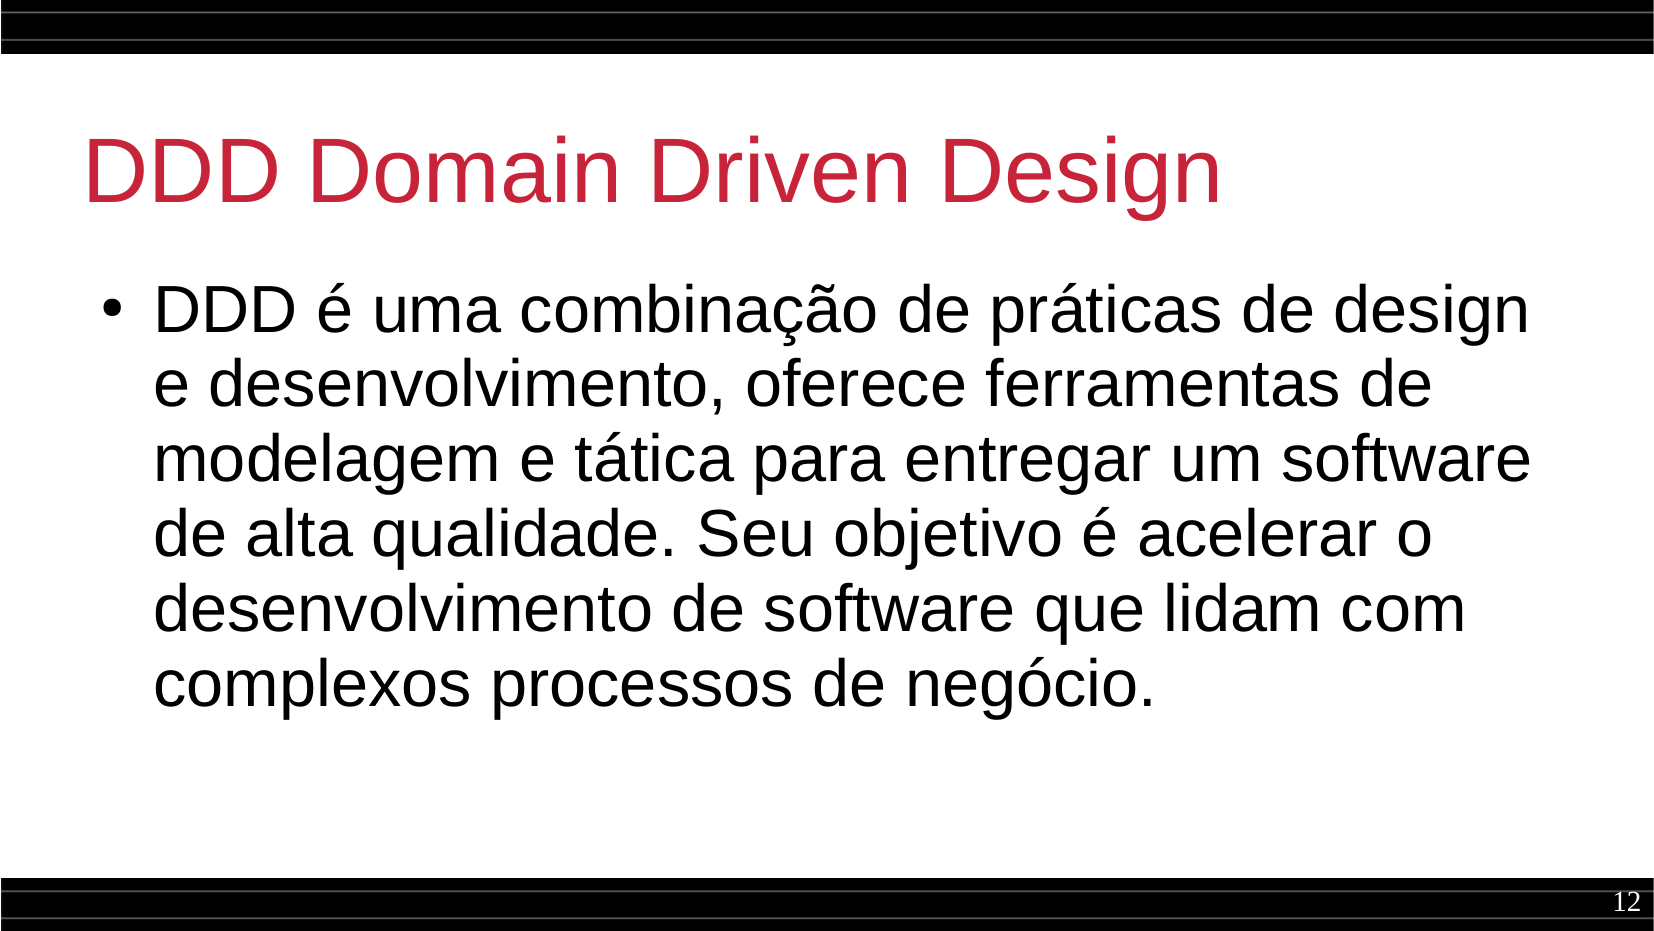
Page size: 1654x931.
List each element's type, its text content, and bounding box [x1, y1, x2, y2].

picture [1, 878, 1654, 931]
title DDD Domain Driven Design [82, 92, 1571, 249]
picture [1, 0, 1654, 54]
list DDD é uma combinação de práticas de design e desenvolvimento, oferece ferramentas de modelagem e tática para entregar um software de alta qualidade. Seu objetivo é acelerar o desenvolvimento de software que lidam com complexos processos de negócio. [82, 271, 1571, 758]
